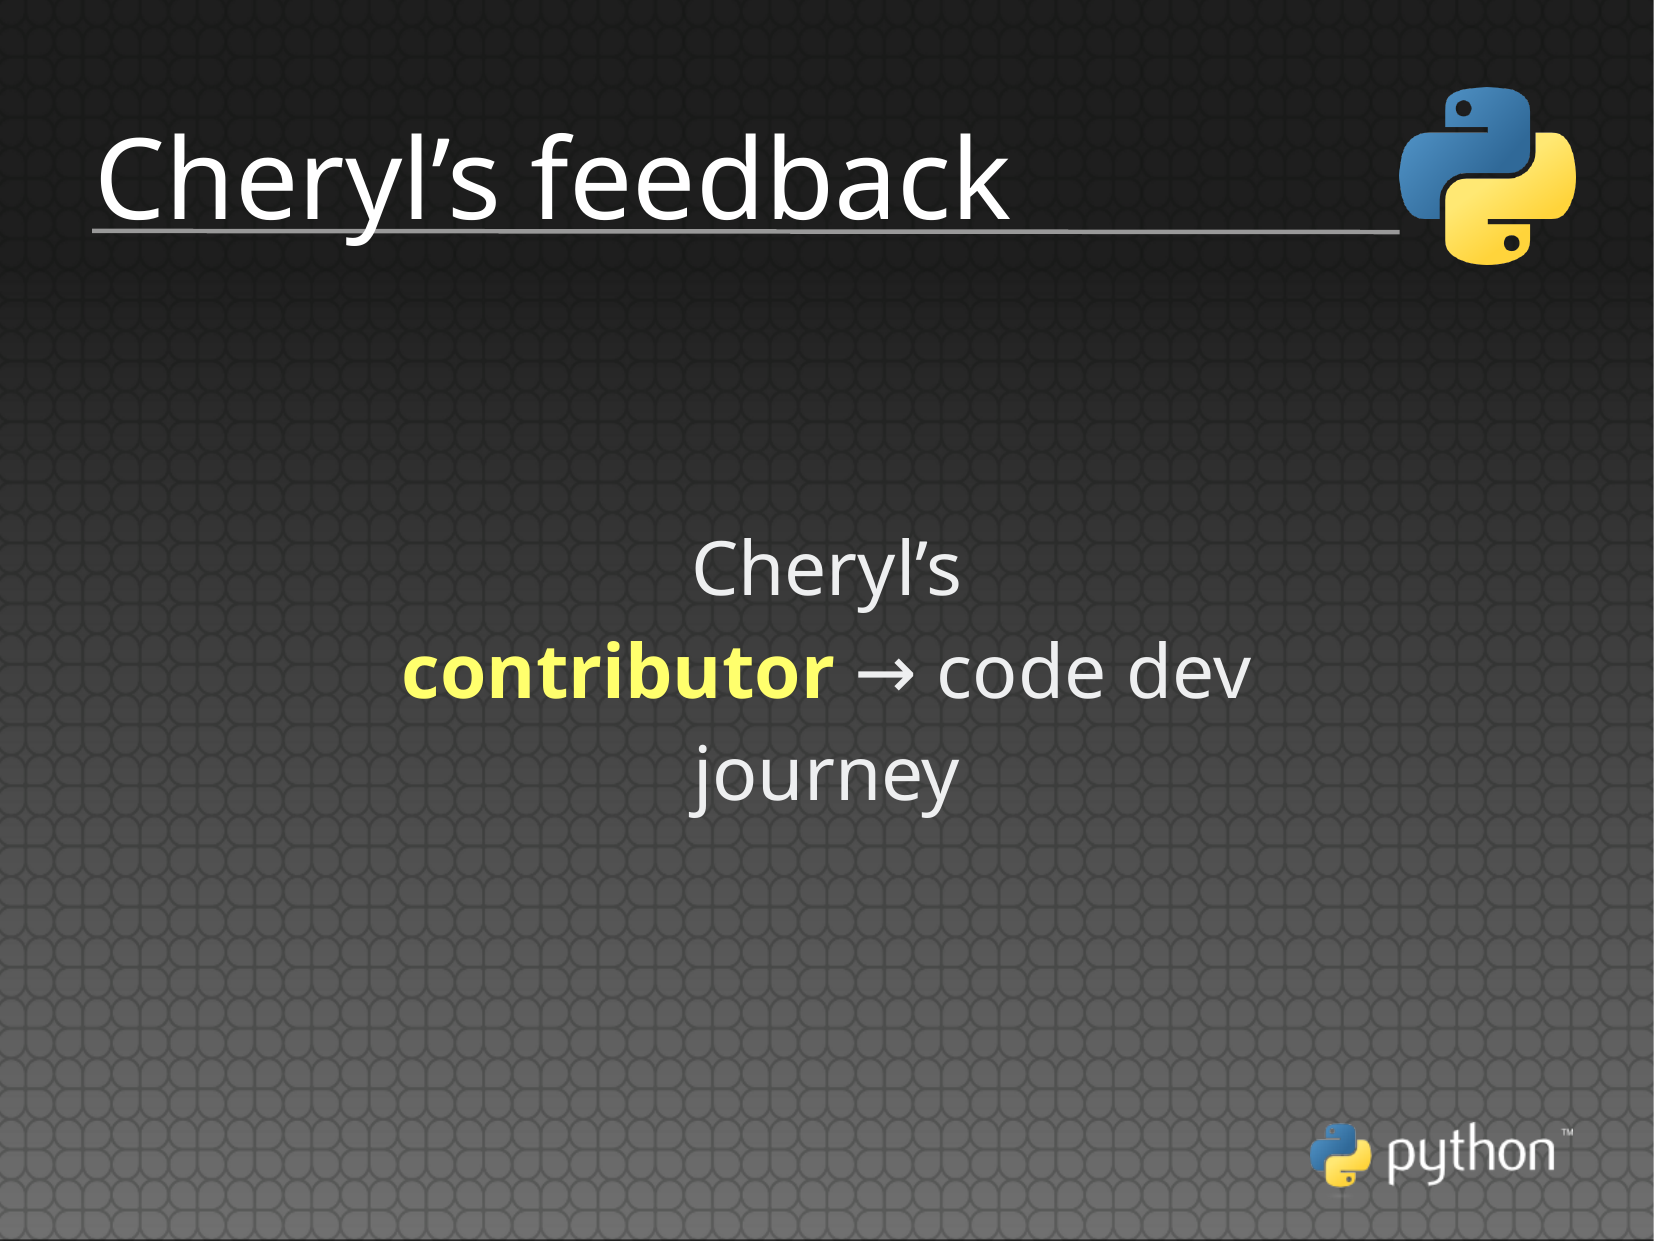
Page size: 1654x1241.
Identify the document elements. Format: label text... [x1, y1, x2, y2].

list Cheryl’s contributor → code dev journey [82, 515, 1571, 1080]
title Cheryl’s feedback [94, 100, 1426, 251]
picture [0, 0, 1654, 1241]
